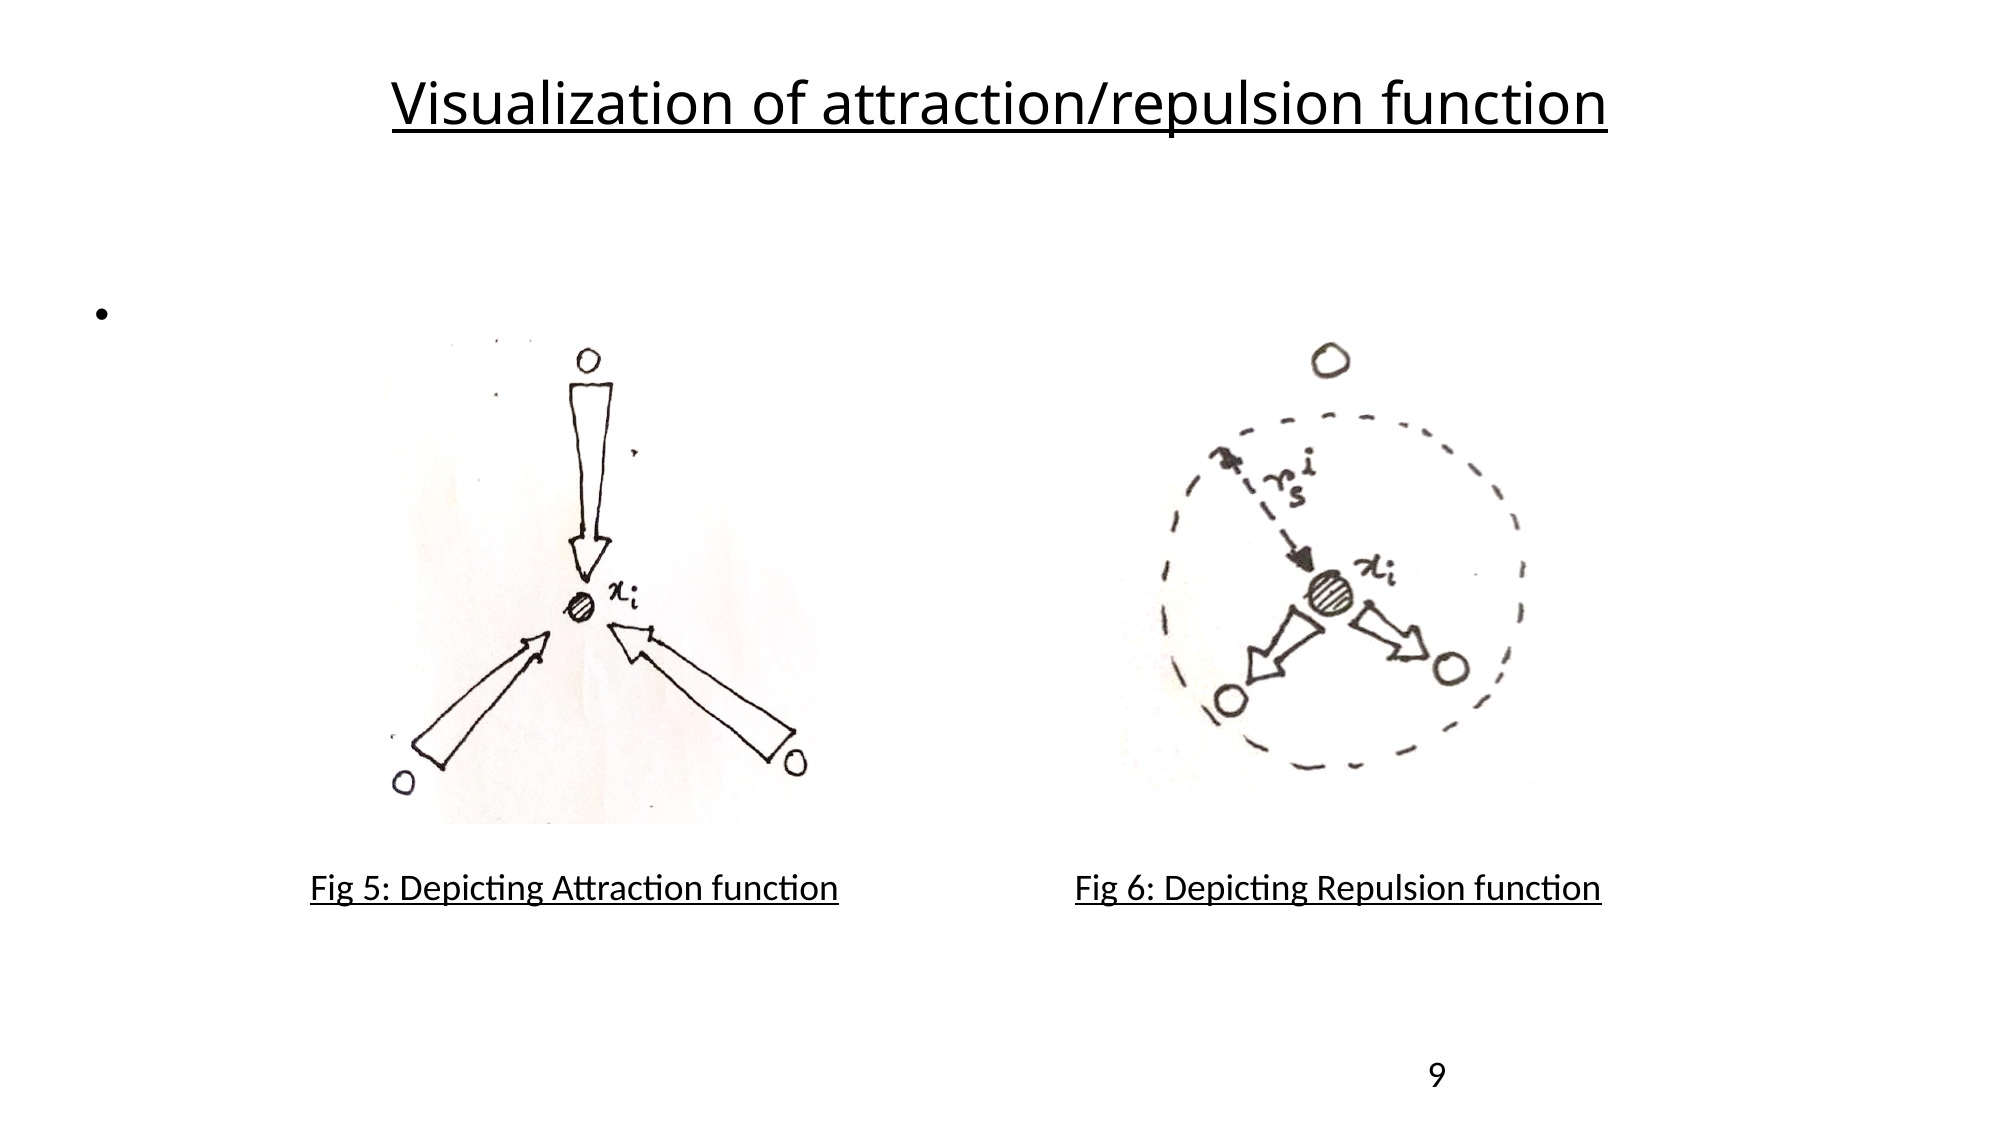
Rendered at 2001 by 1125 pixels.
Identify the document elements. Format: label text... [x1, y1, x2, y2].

subtitle [79, 156, 1921, 1043]
text_box [1412, 1042, 1863, 1103]
title Visualization of attraction/repulsion function [249, 66, 1750, 156]
picture [1120, 336, 1549, 789]
picture [382, 336, 818, 824]
text_box Fig 6: Depicting Repulsion function [1059, 855, 1638, 916]
text_box Fig 5: Depicting Attraction function [295, 855, 874, 916]
